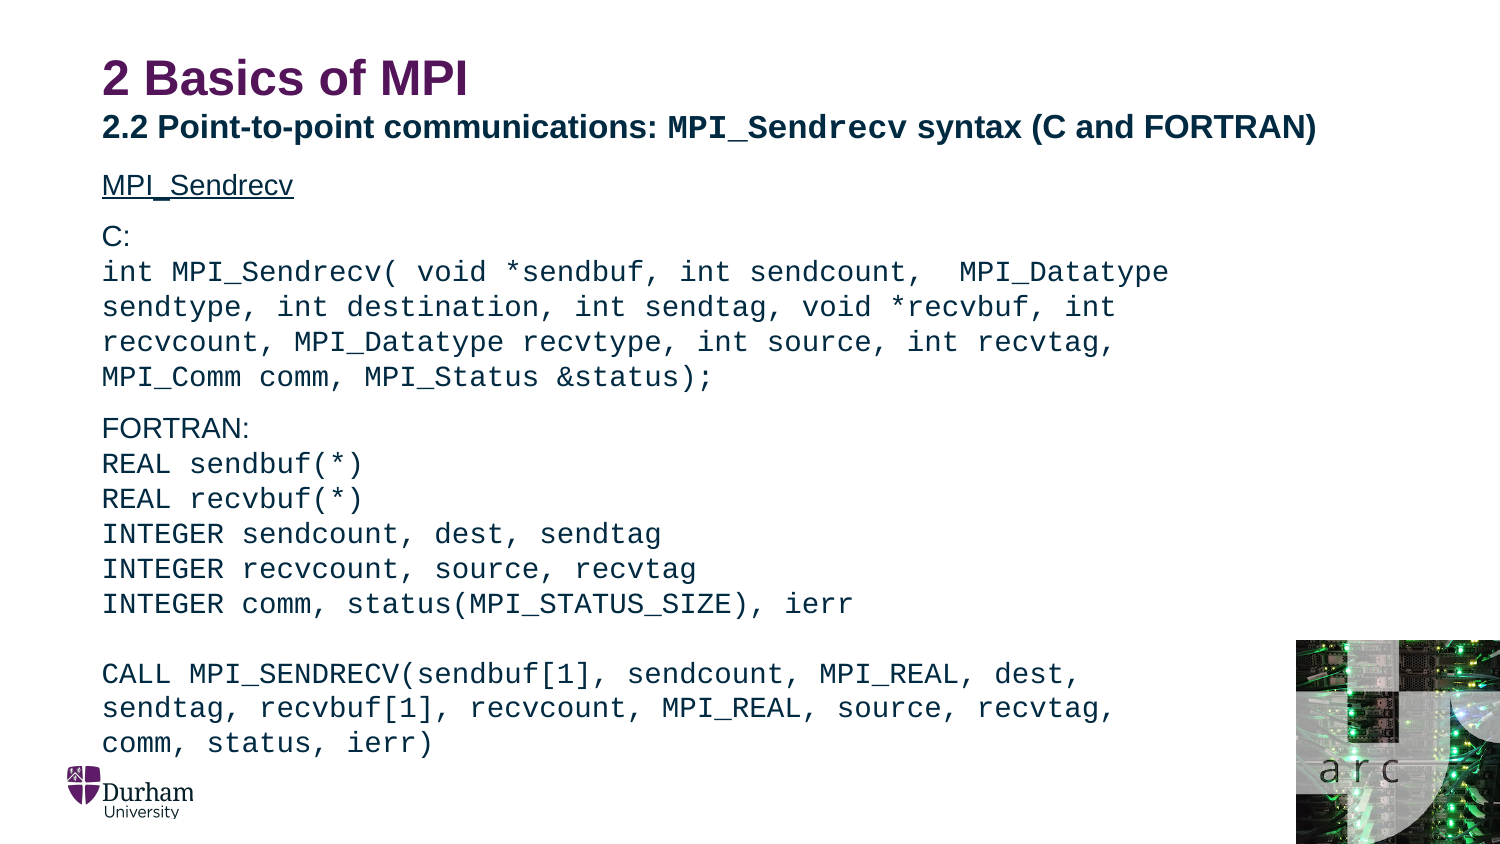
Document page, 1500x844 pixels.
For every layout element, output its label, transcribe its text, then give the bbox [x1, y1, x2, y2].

title 2 Basics of MPI 2.2 Point-to-point communications: MPI_Sendrecv syntax (C and FORTRAN) [101, 45, 1399, 187]
picture [67, 766, 193, 819]
list MPI_Sendrecv C: int MPI_Sendrecv( void *sendbuf, int sendcount, MPI_Datatype sendtype, int destination, int sendtag, void *recvbuf, int recvcount, MPI_Datatype recvtype, int source, int recvtag, MPI_Comm comm, MPI_Status &status); FORTRAN: REAL sendbuf(*) REAL recvbuf(*) INTEGER sendcount, dest, sendtag INTEGER recvcount, source, recvtag INTEGER comm, status(MPI_STATUS_SIZE), ierr CALL MPI_SENDRECV(sendbuf[1], sendcount, MPI_REAL, dest, sendtag, recvbuf[1], recvcount, MPI_REAL, source, recvtag, comm, status, ierr) [101, 166, 1215, 751]
picture [1296, 640, 1500, 844]
